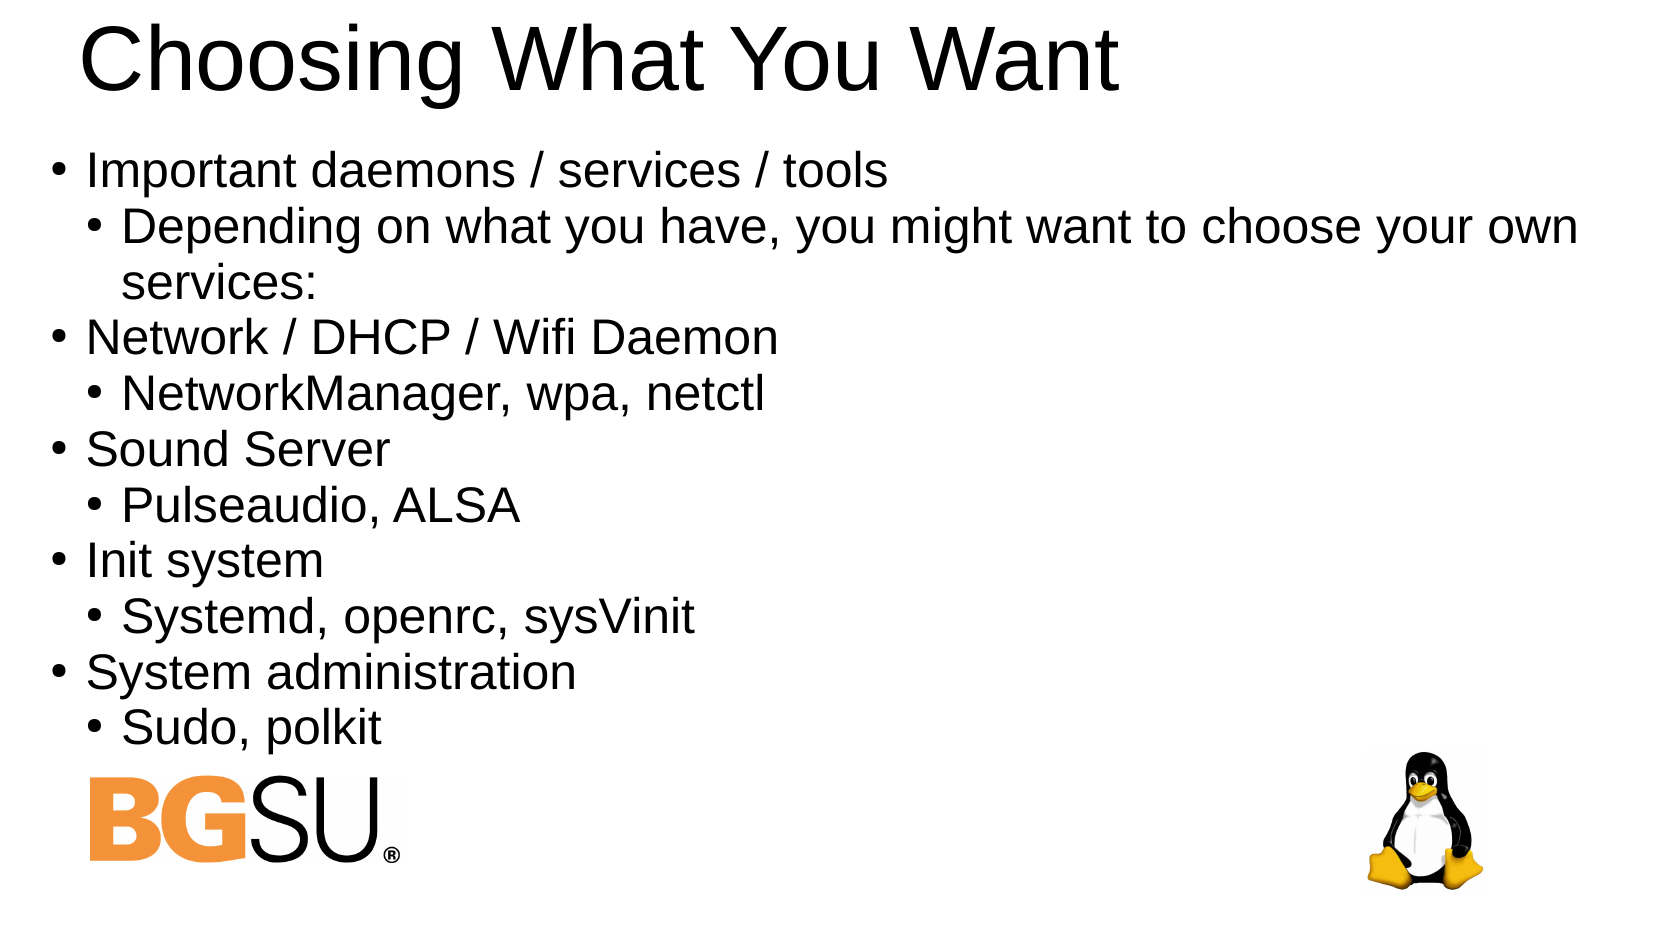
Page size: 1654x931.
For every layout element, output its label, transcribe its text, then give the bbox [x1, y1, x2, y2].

picture [90, 775, 409, 863]
picture [1365, 764, 1486, 893]
text_box Choosing What You Want [0, 0, 1201, 135]
text_box Important daemons / services / tools Depending on what you have, you might want to choose your own services: Network / DHCP / Wifi Daemon NetworkManager, wpa, netctl Sound Server Pulseaudio, ALSA Init system Systemd, openrc, sysVinit System administration Sudo, polkit [0, 135, 1614, 764]
